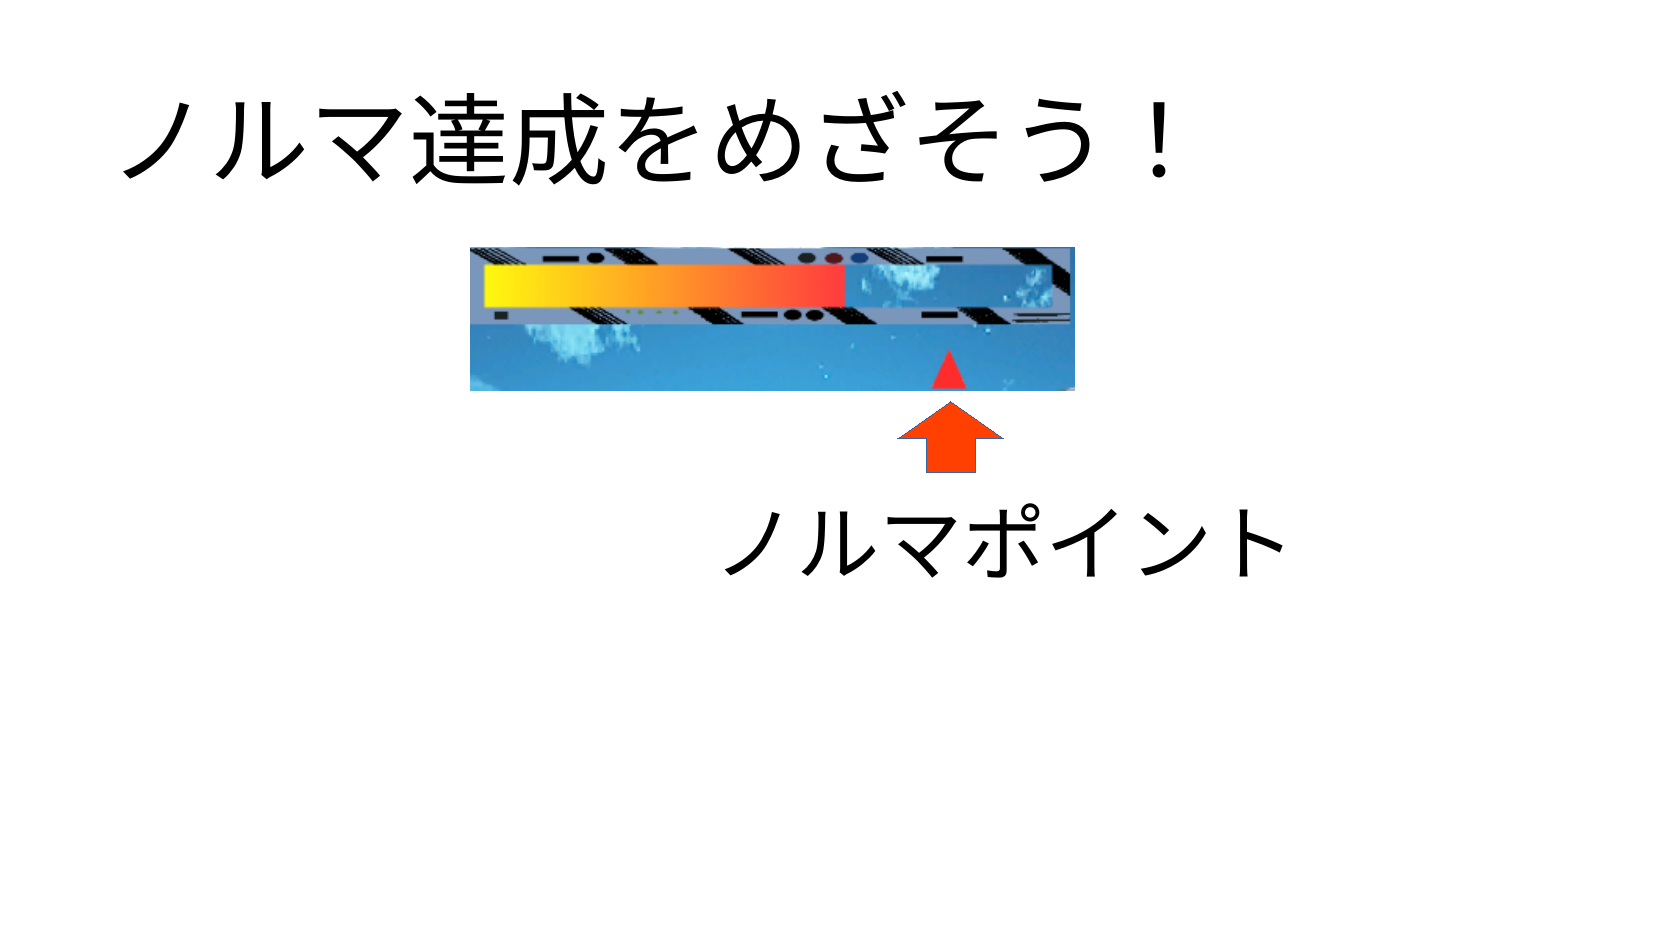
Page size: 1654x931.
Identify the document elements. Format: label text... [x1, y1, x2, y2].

text_box ノルマ達成をめざそう！ [94, 54, 1536, 193]
text_box [897, 401, 1004, 473]
text_box ノルマポイント [698, 470, 1396, 589]
picture [470, 247, 1075, 391]
